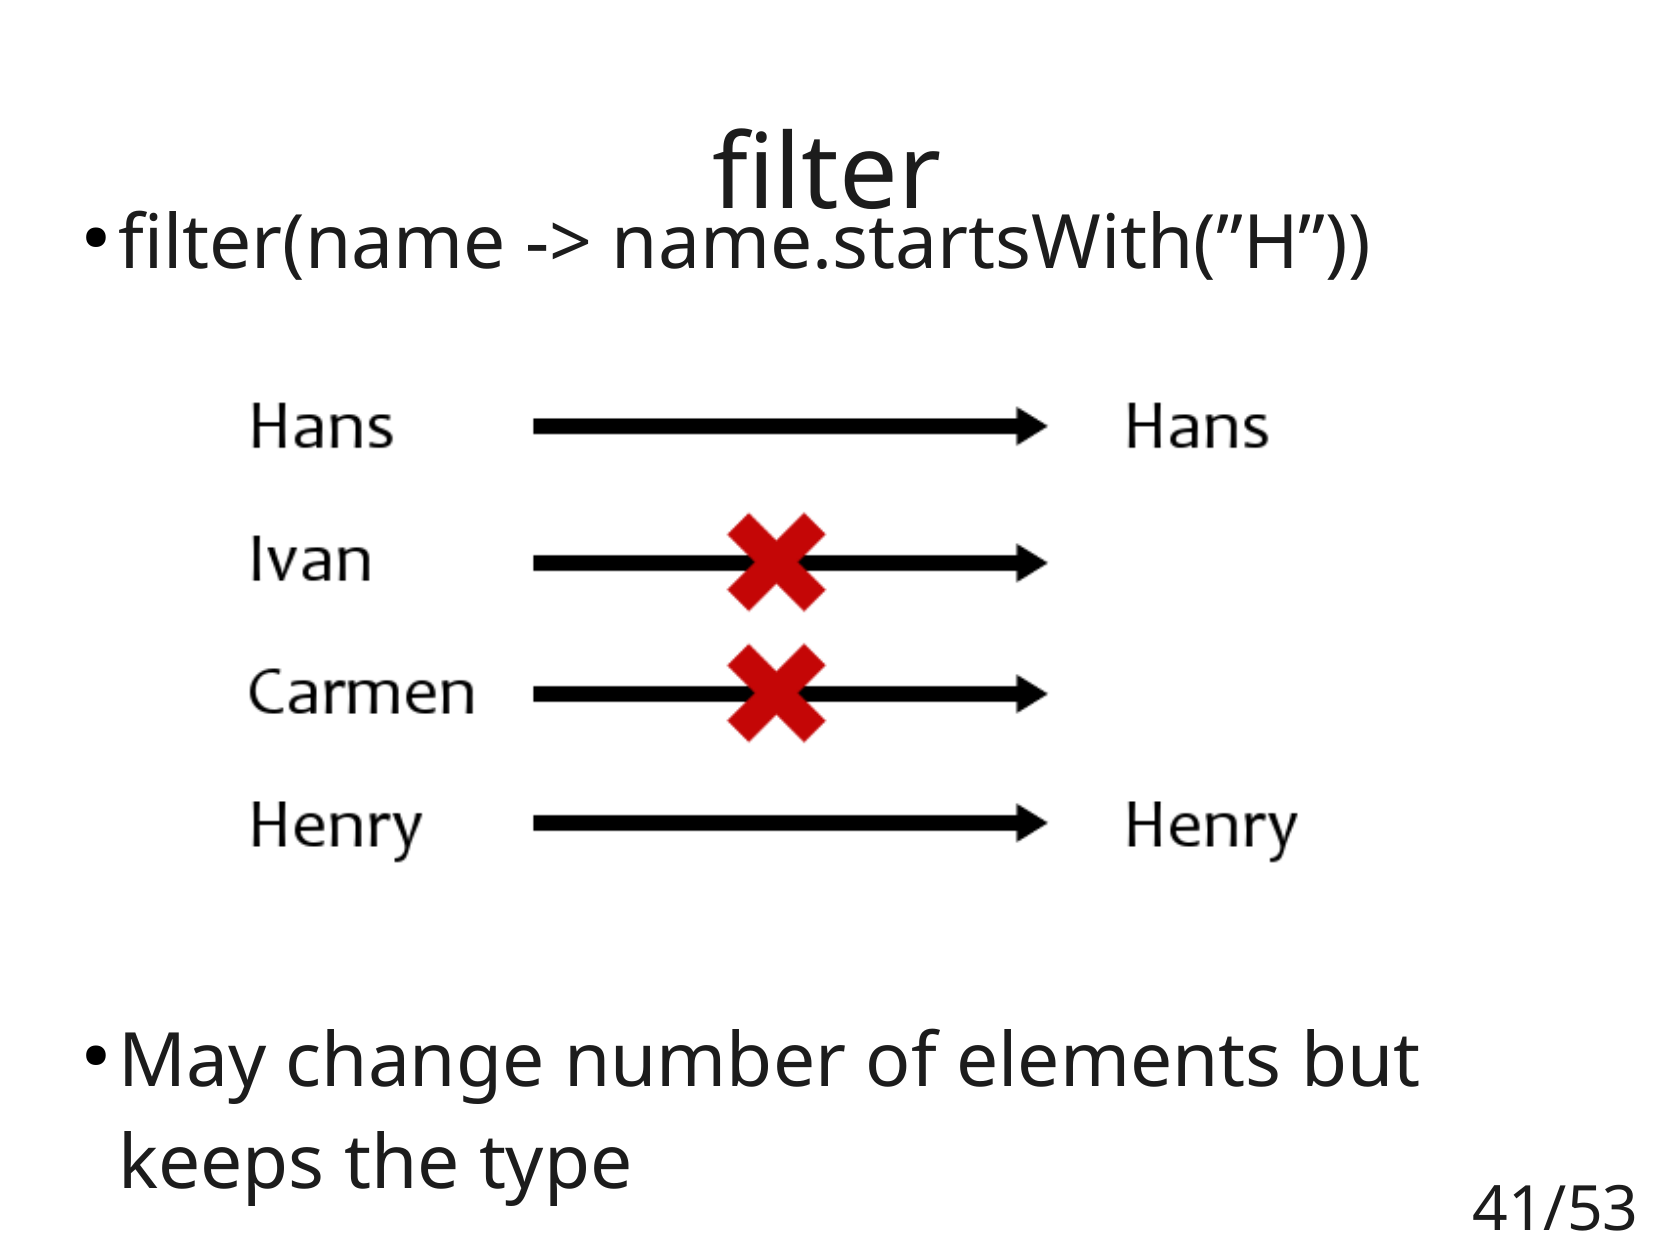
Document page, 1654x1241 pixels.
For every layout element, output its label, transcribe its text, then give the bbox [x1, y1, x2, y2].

title filter [319, 233, 339, 240]
title filter [221, 232, 240, 240]
title filter [432, 233, 450, 240]
picture [229, 372, 1333, 886]
title filter [1161, 233, 1181, 240]
title filter [714, 233, 732, 240]
title filter [475, 232, 494, 240]
title filter [782, 232, 801, 240]
title filter [82, 64, 1571, 240]
text_box <numer>/53 [1071, 1155, 1654, 1241]
subtitle filter(name -> name.startsWith(”H”)) May change number of elements but keeps the type [82, 240, 1571, 1159]
title filter [625, 233, 645, 240]
title filter [407, 233, 425, 240]
title filter [1061, 223, 1070, 240]
title filter [739, 233, 757, 240]
